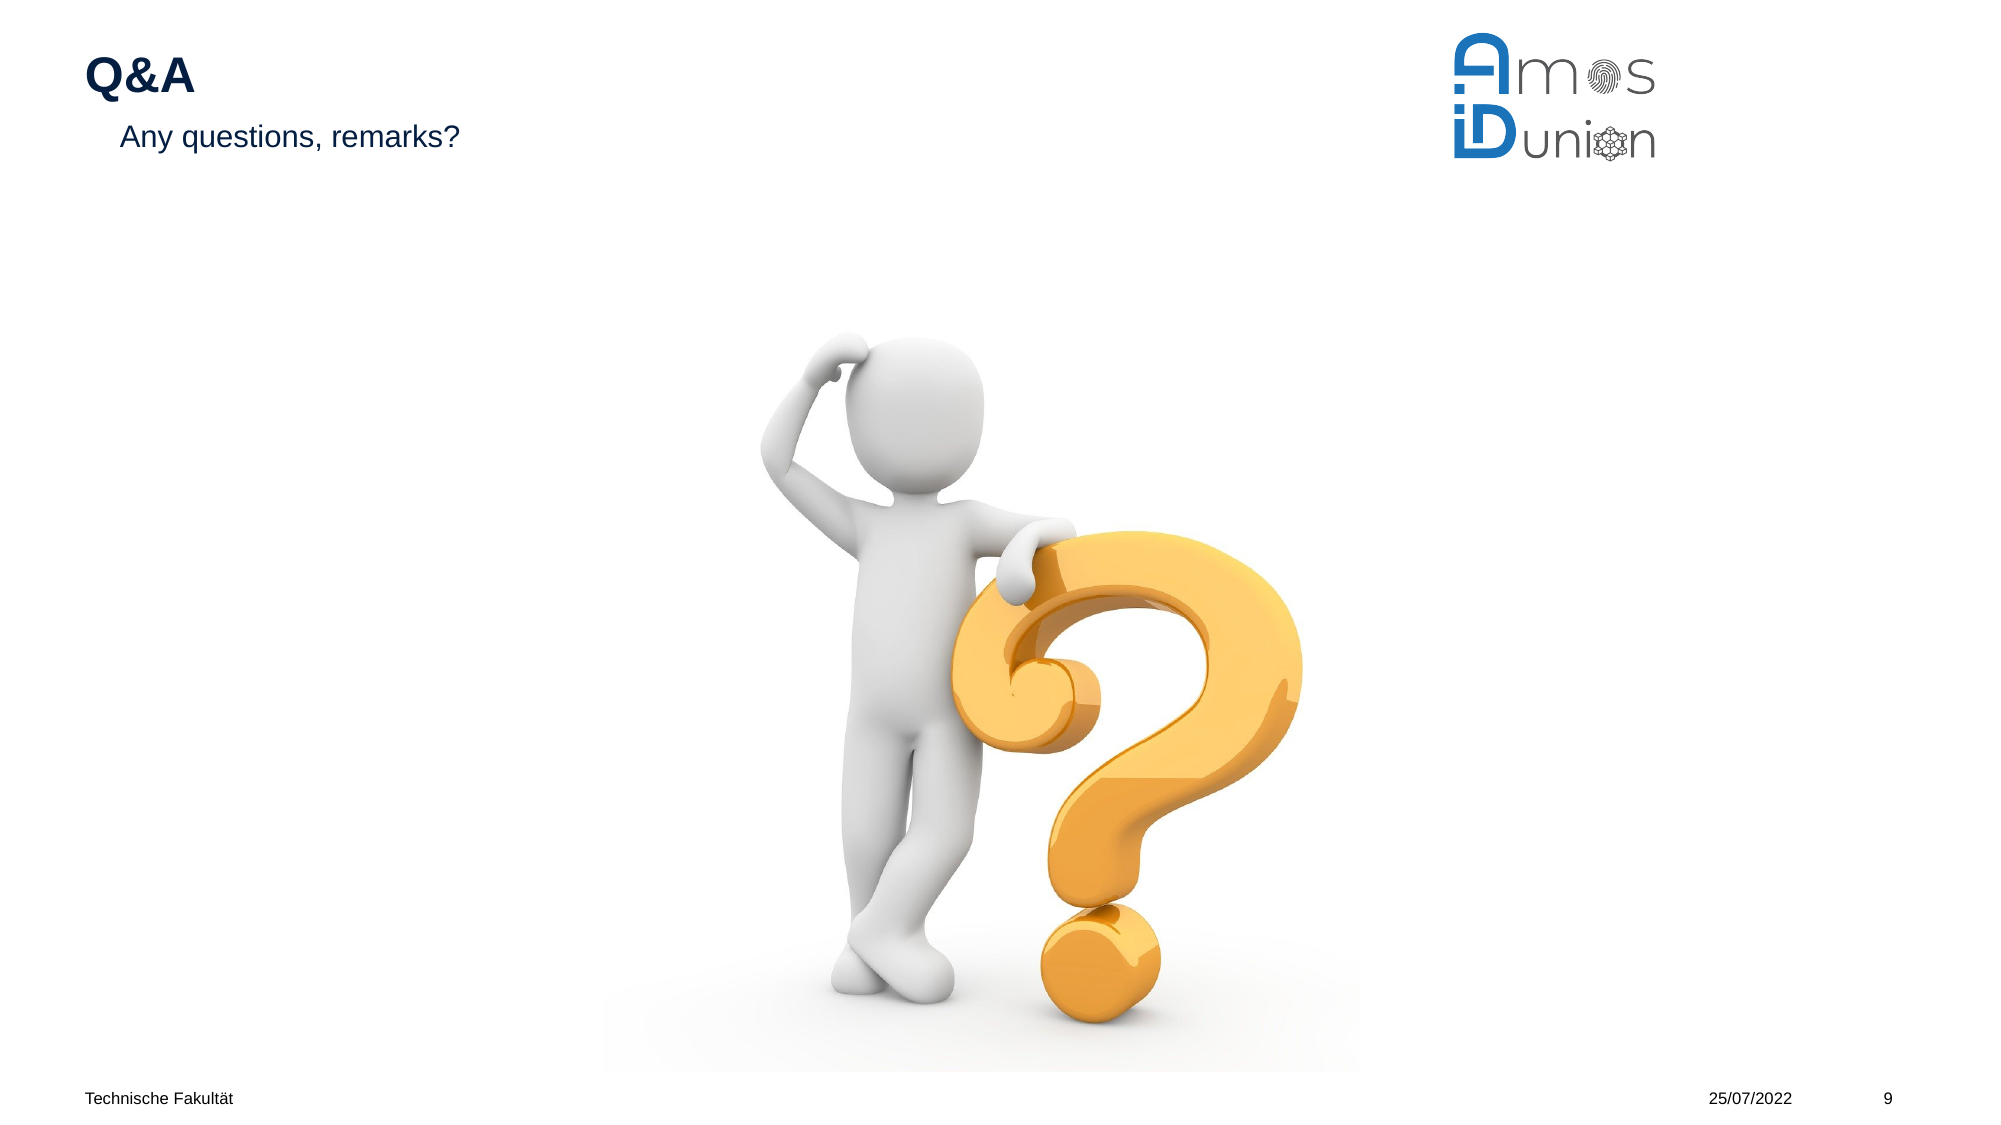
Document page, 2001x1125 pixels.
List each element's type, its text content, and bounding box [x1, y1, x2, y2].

picture [603, 300, 1360, 1072]
slide_number 25/07/2022 [1708, 1088, 1849, 1109]
picture [1449, 29, 1682, 168]
list Any questions, remarks? [84, 112, 1208, 154]
title Q&A [85, 49, 1208, 104]
footer Technische Fakultät [85, 1088, 983, 1109]
slide_number 8 [1883, 1088, 1916, 1109]
